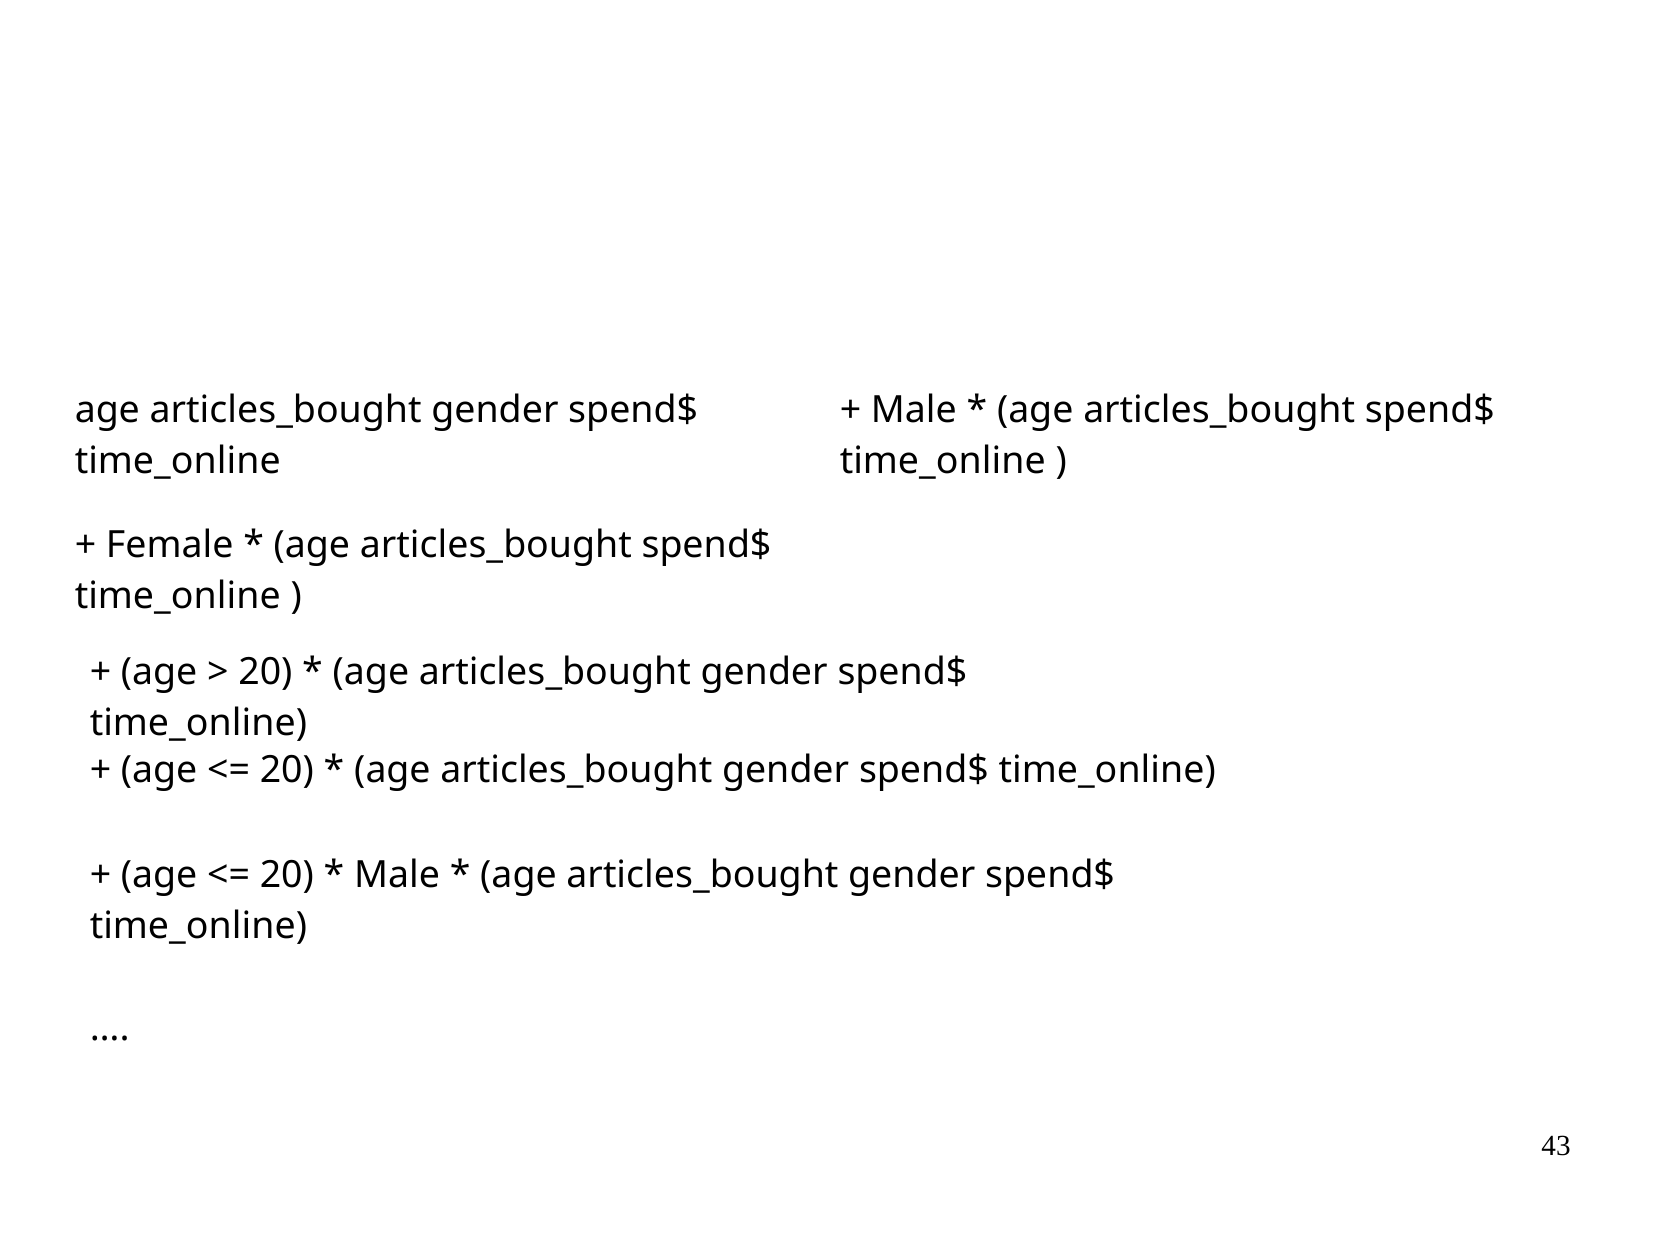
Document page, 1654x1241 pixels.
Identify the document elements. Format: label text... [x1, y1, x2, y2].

text_box + (age <= 20) * Male * (age articles_bought gender spend$ time_online) …. [75, 839, 1261, 968]
text_box age articles_bought gender spend$ time_online [60, 375, 825, 428]
text_box + (age <= 20) * (age articles_bought gender spend$ time_online) [75, 735, 1261, 826]
text_box + Male * (age articles_bought spend$ time_online ) [825, 374, 1654, 466]
text_box + (age > 20) * (age articles_bought gender spend$ time_online) [75, 637, 1111, 728]
text_box + Female * (age articles_bought spend$ time_online ) [60, 510, 931, 601]
